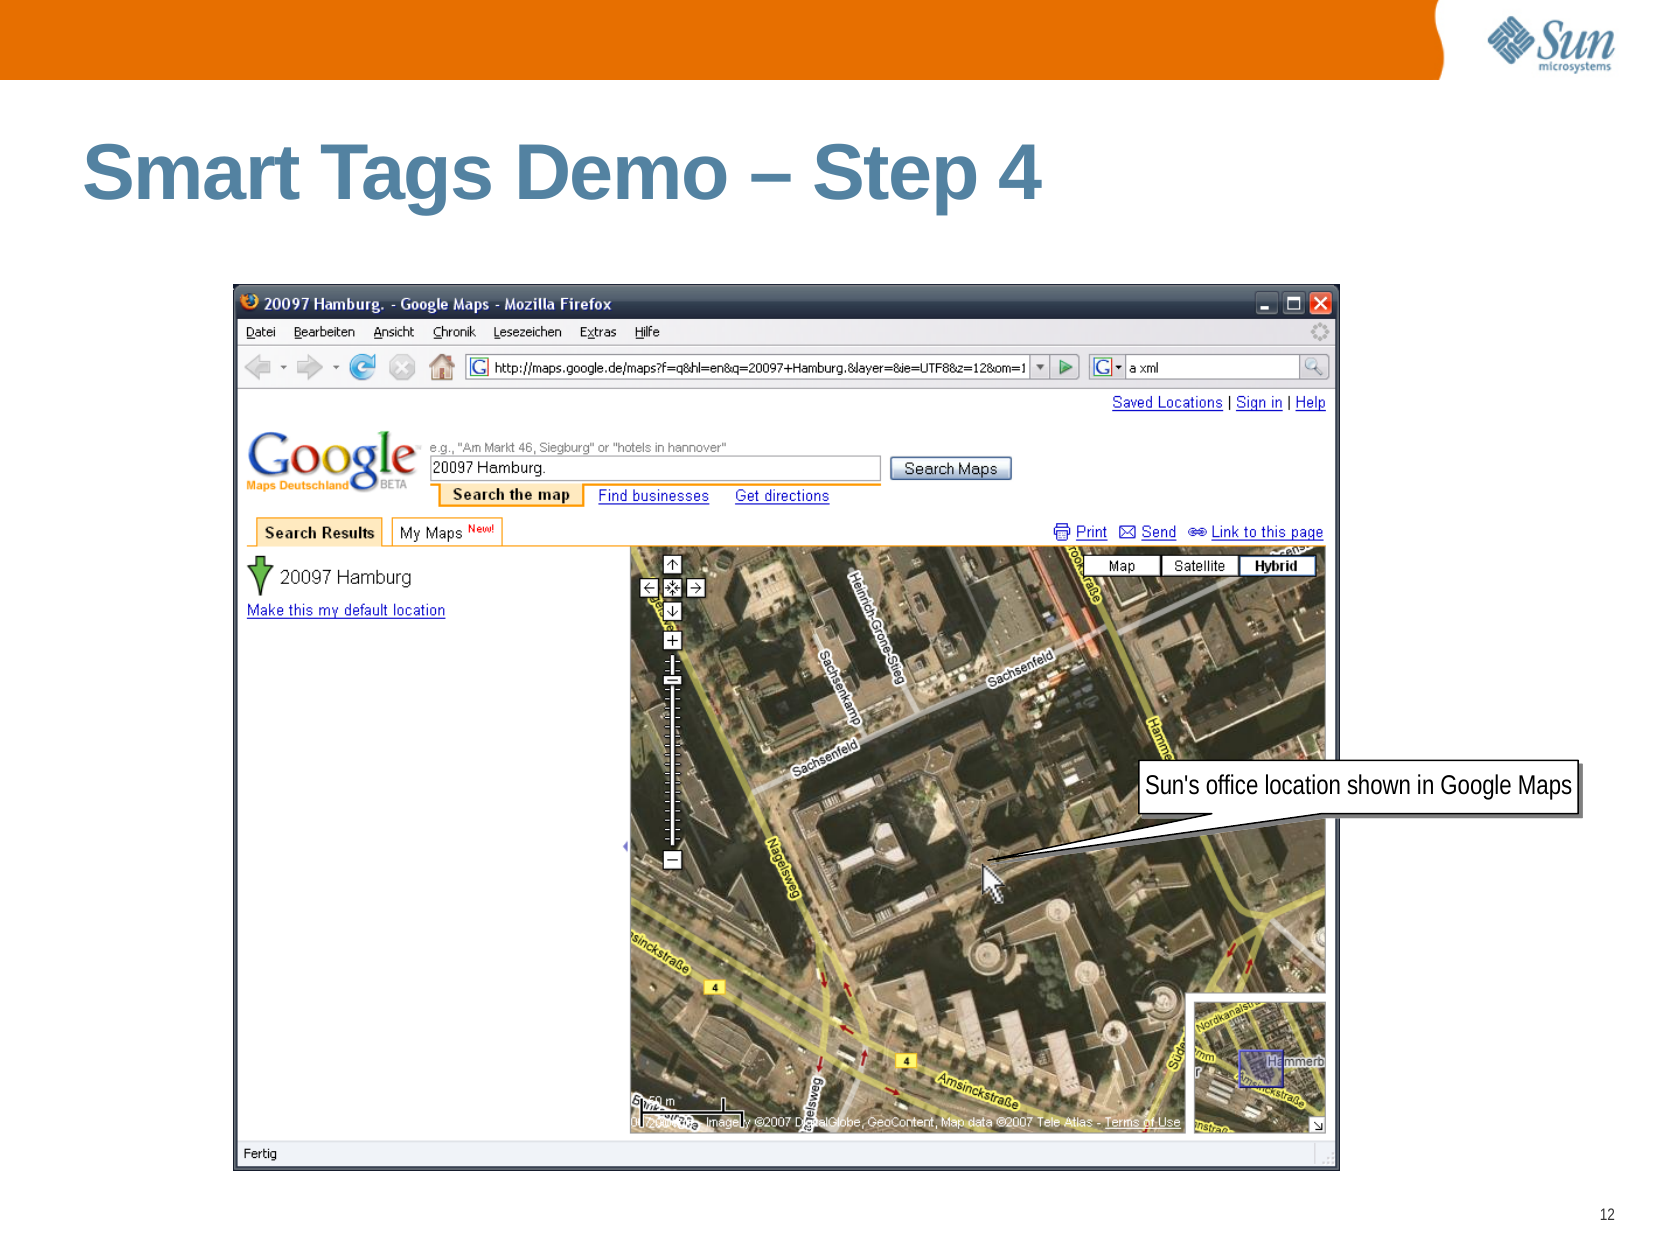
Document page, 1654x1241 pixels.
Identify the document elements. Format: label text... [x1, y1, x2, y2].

picture [233, 284, 1340, 1171]
title Smart Tags Demo – Step 4 [82, 135, 1585, 250]
text_box Sun's office location shown in Google Maps [987, 760, 1579, 861]
picture [0, 0, 1654, 80]
